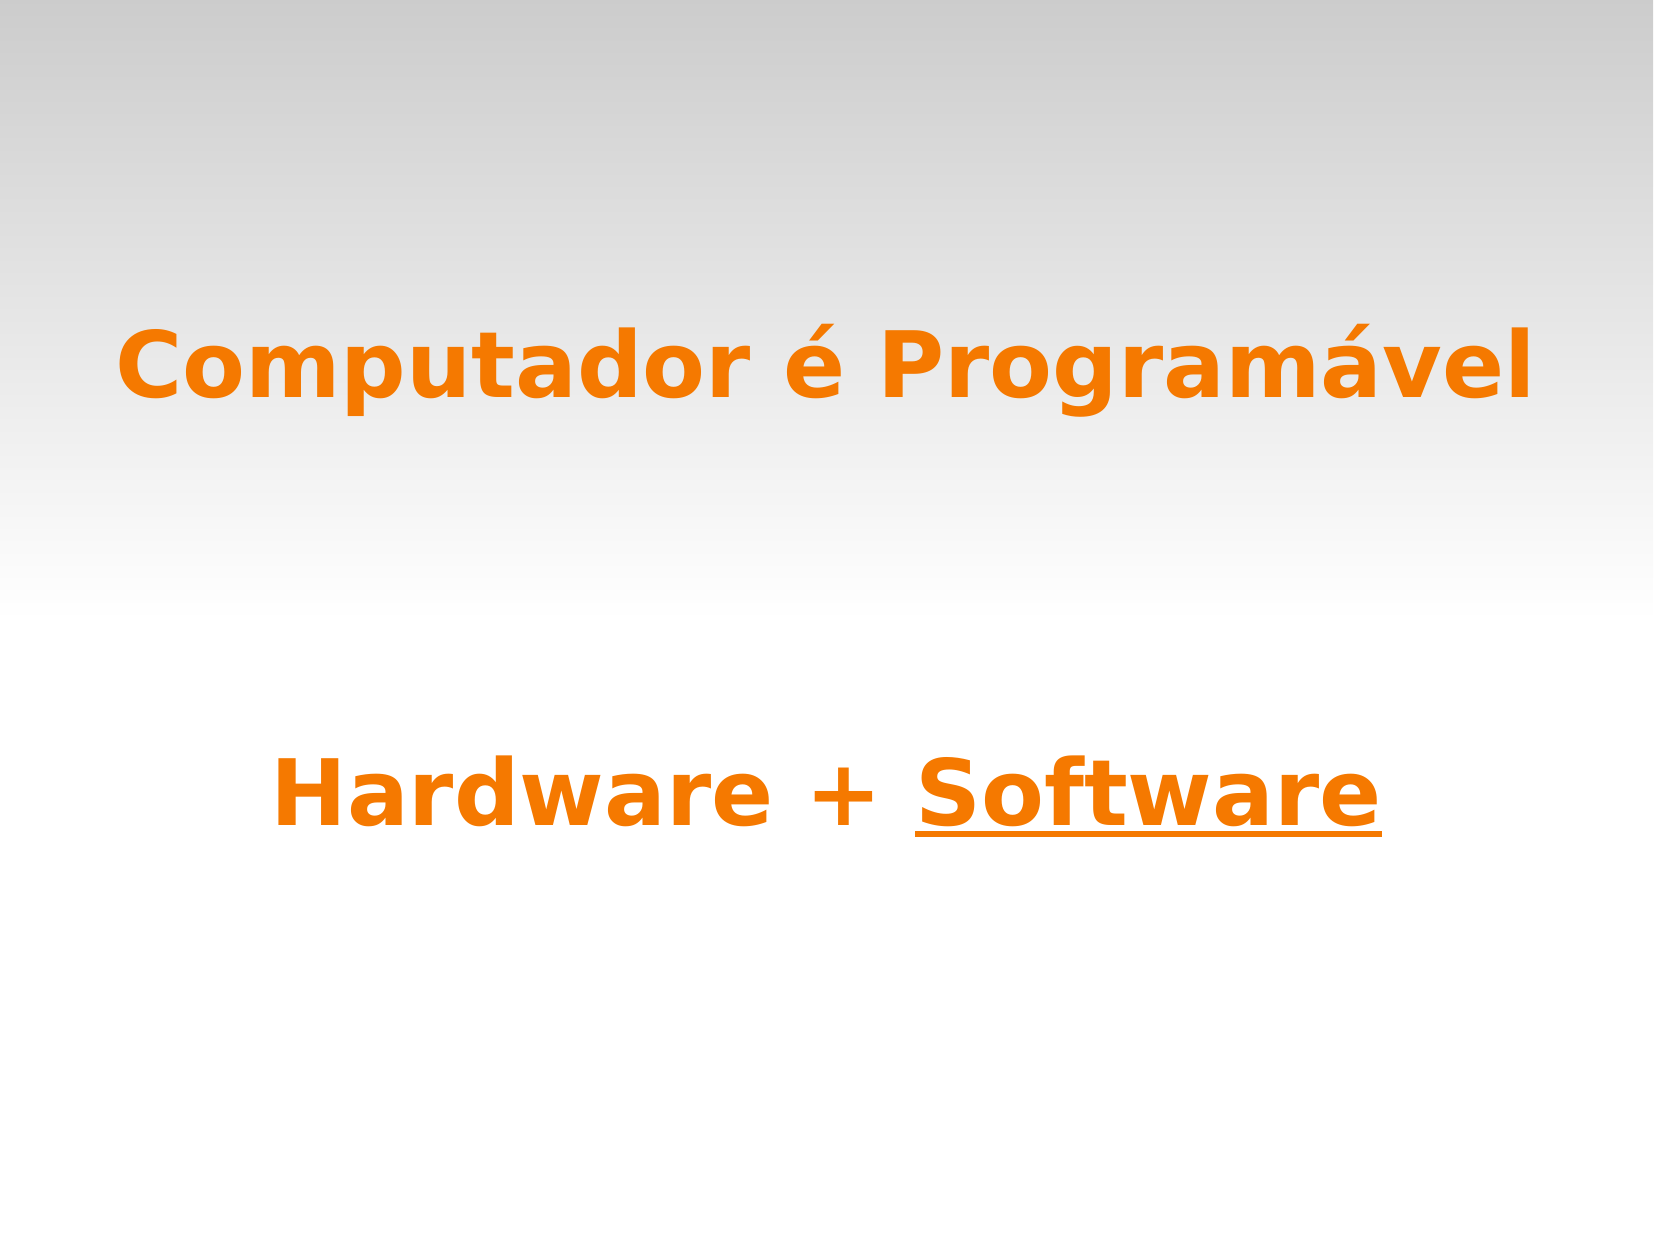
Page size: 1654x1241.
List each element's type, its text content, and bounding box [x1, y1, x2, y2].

title Computador é Programável Hardware + Software [82, 312, 1571, 848]
